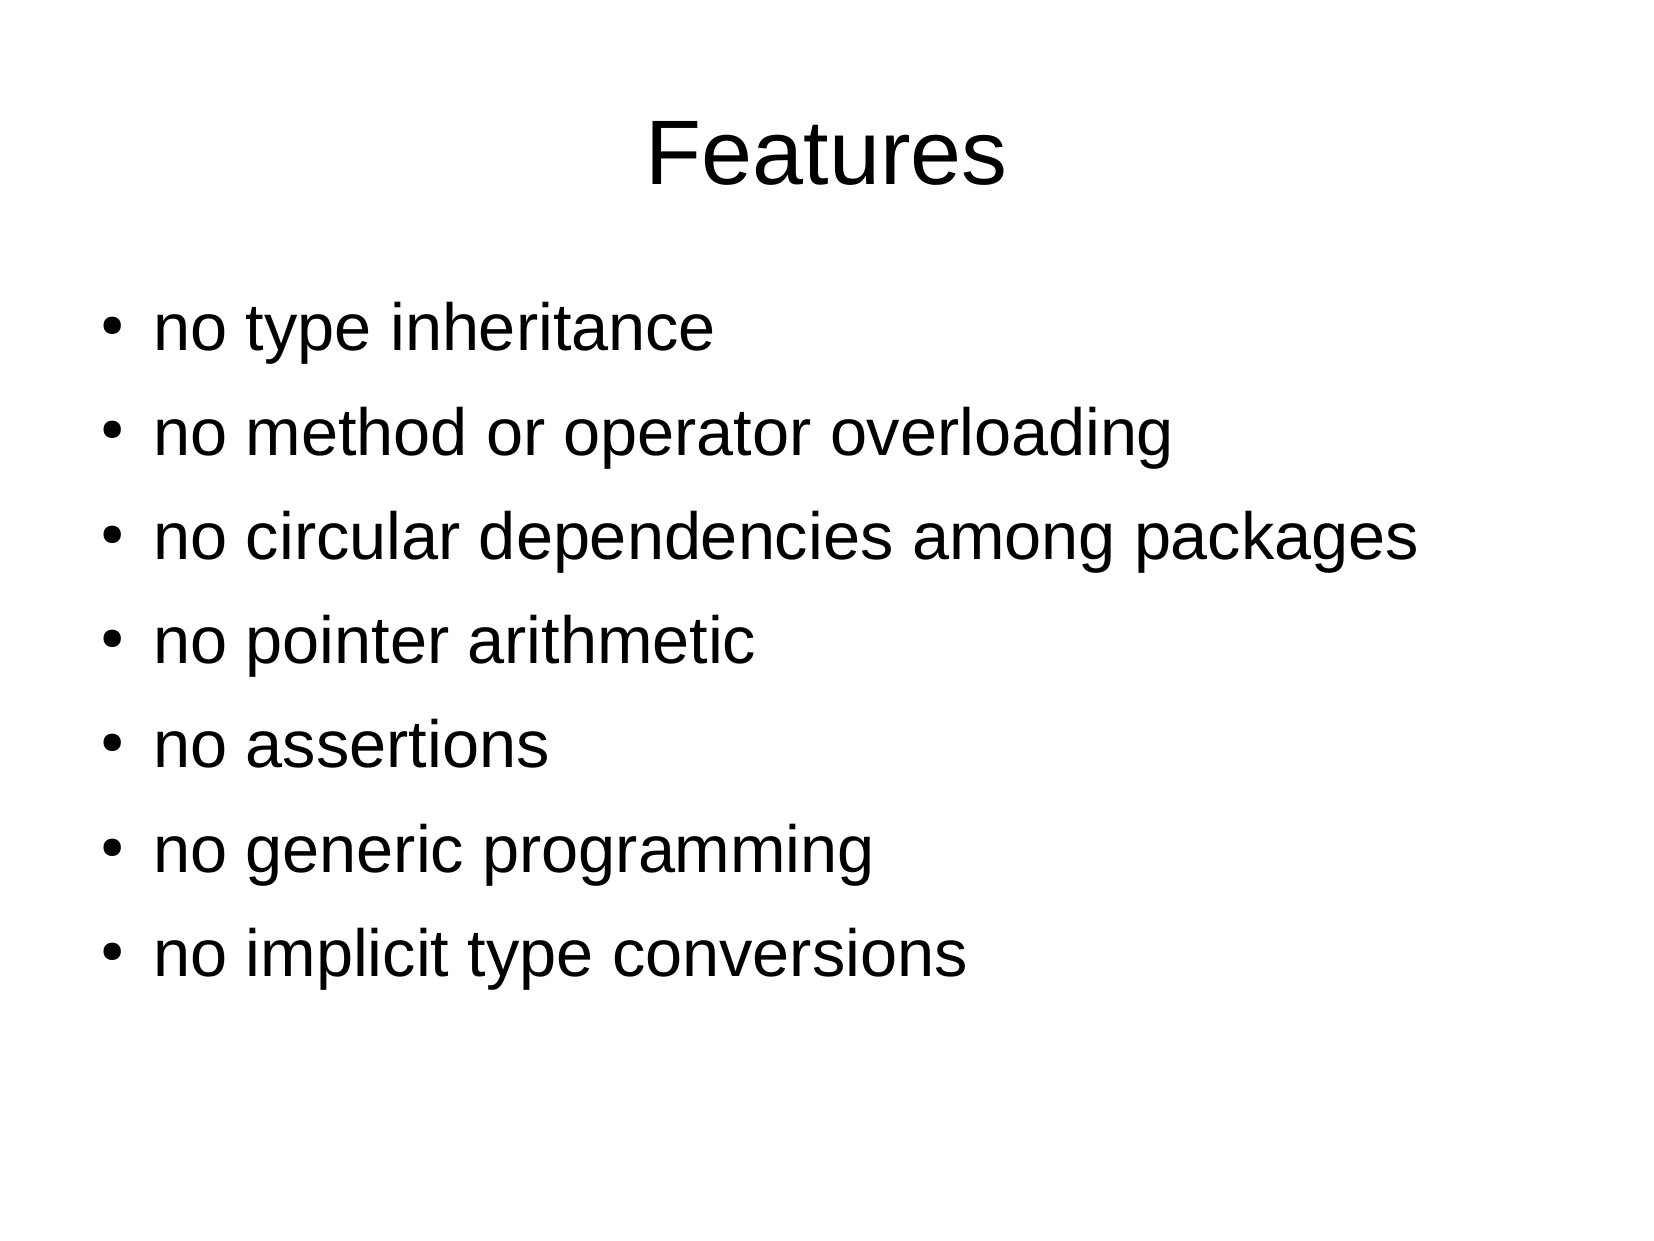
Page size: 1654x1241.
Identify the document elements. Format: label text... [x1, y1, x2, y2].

title Features [82, 49, 1571, 257]
list no type inheritance no method or operator overloading no circular dependencies among packages no pointer arithmetic no assertions no generic programming no implicit type conversions [82, 290, 1571, 1010]
